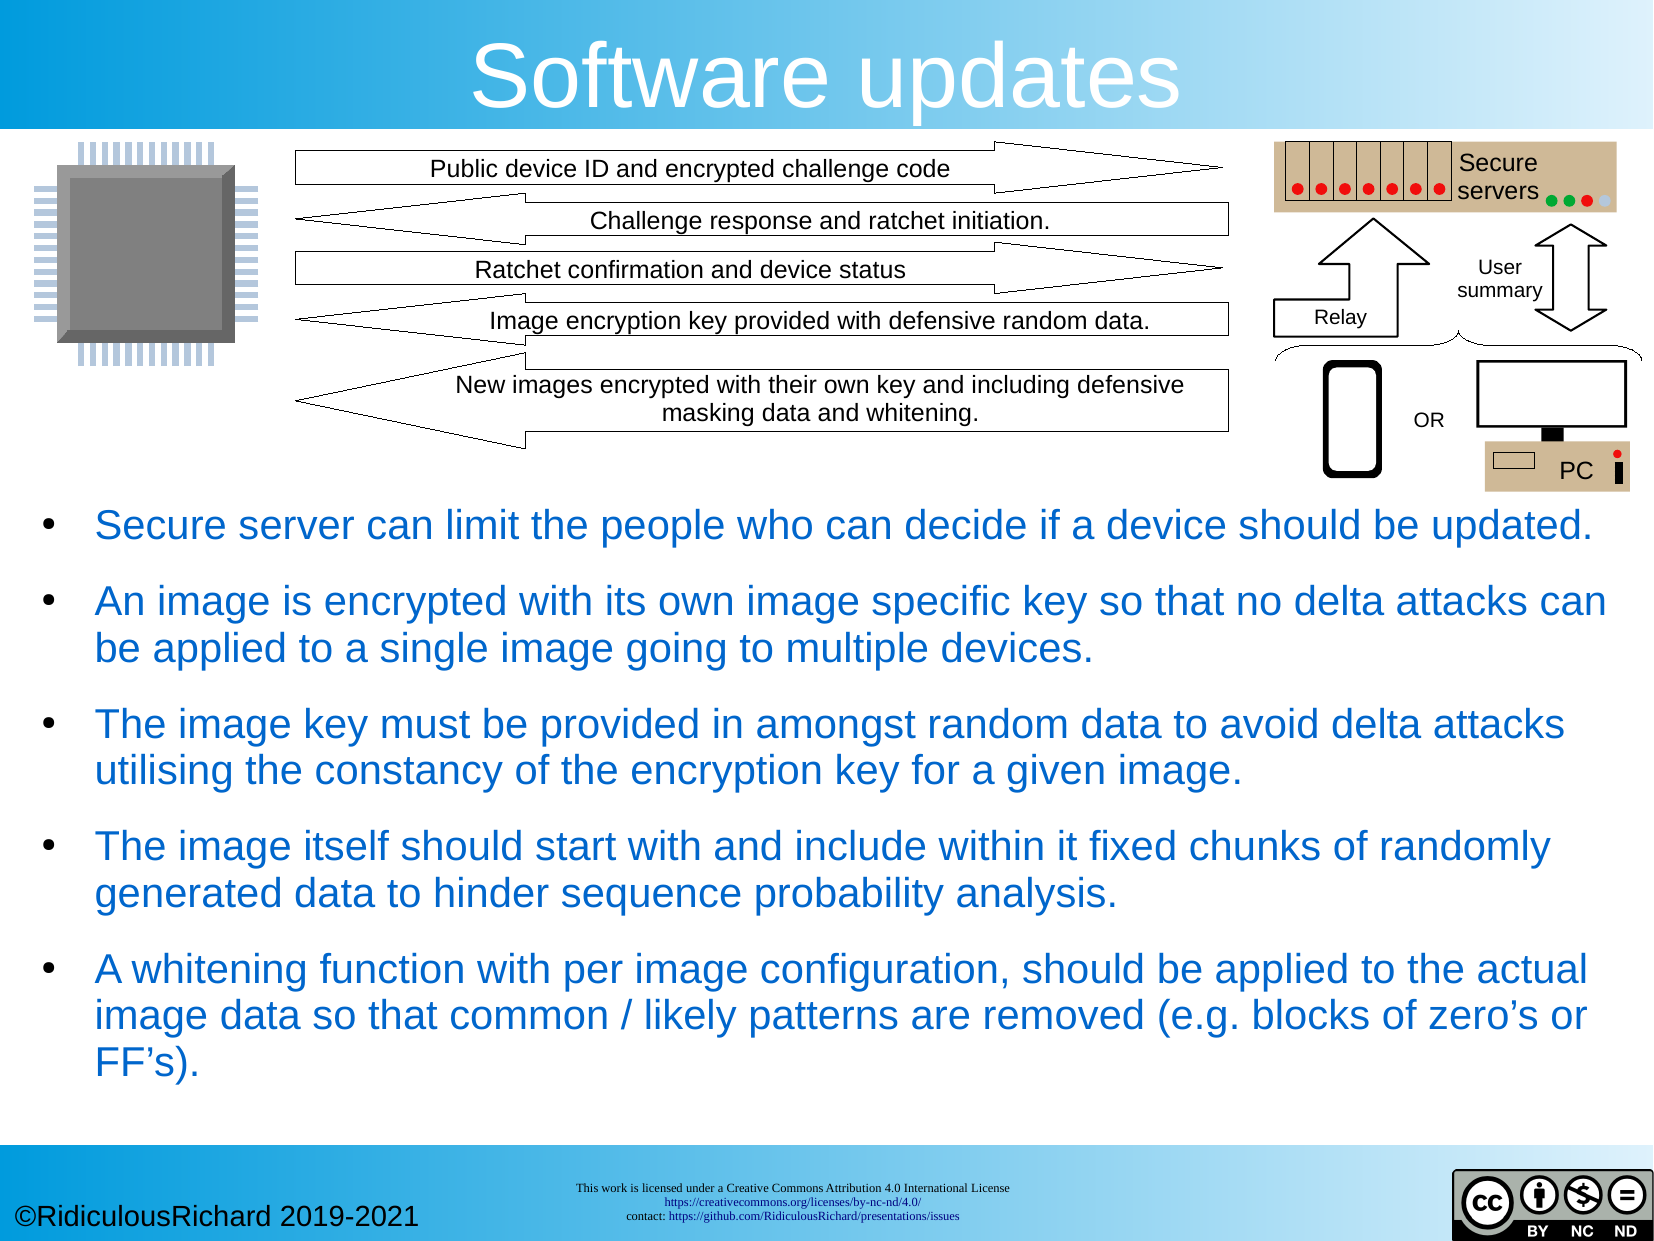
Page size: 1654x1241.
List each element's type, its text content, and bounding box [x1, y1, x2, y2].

text_box [1476, 360, 1630, 492]
text_box [1404, 142, 1427, 200]
text_box [1286, 142, 1309, 200]
text_box [1322, 360, 1382, 479]
title Software updates [82, 23, 1571, 129]
picture [138, 1146, 142, 1241]
text_box [1357, 142, 1380, 200]
text_box Ratchet confirmation and device status [295, 248, 1087, 294]
picture [1452, 1169, 1654, 1241]
text_box [1334, 142, 1356, 200]
text_box [1310, 142, 1333, 200]
text_box Challenge response and ratchet initiation. [413, 199, 1229, 245]
text_box Image encryption key provided with defensive random data. [413, 299, 1229, 346]
text_box PC [1535, 449, 1619, 497]
text_box [1428, 142, 1439, 200]
text_box [57, 165, 235, 343]
text_box Secure servers [1439, 141, 1558, 213]
text_box [1558, 141, 1617, 213]
text_box OR [1393, 401, 1465, 440]
text_box [1274, 141, 1439, 213]
text_box [1494, 453, 1534, 468]
text_box Relay [1287, 298, 1394, 337]
text_box Public device ID and encrypted challenge code [295, 147, 1087, 194]
text_box New images encrypted with their own key and including defensive masking data and whitening. [413, 363, 1229, 449]
list Secure server can limit the people who can decide if a device should be updated. An image is encrypted with its own image specific key so that no delta attacks can be applied to a single image going to multiple devices. The image key must be provided in amongst random data to avoid delta attacks utilising the constancy of the encryption key for a given image. The image itself should start with and include within it fixed chunks of randomly generated data to hinder sequence probability analysis. A whitening function with per image configuration, should be applied to the actual image data so that common / likely patterns are removed (e.g. blocks of zero’s or FF’s). [23, 501, 1630, 1093]
text_box [1381, 142, 1403, 200]
text_box User summary [1440, 248, 1560, 310]
